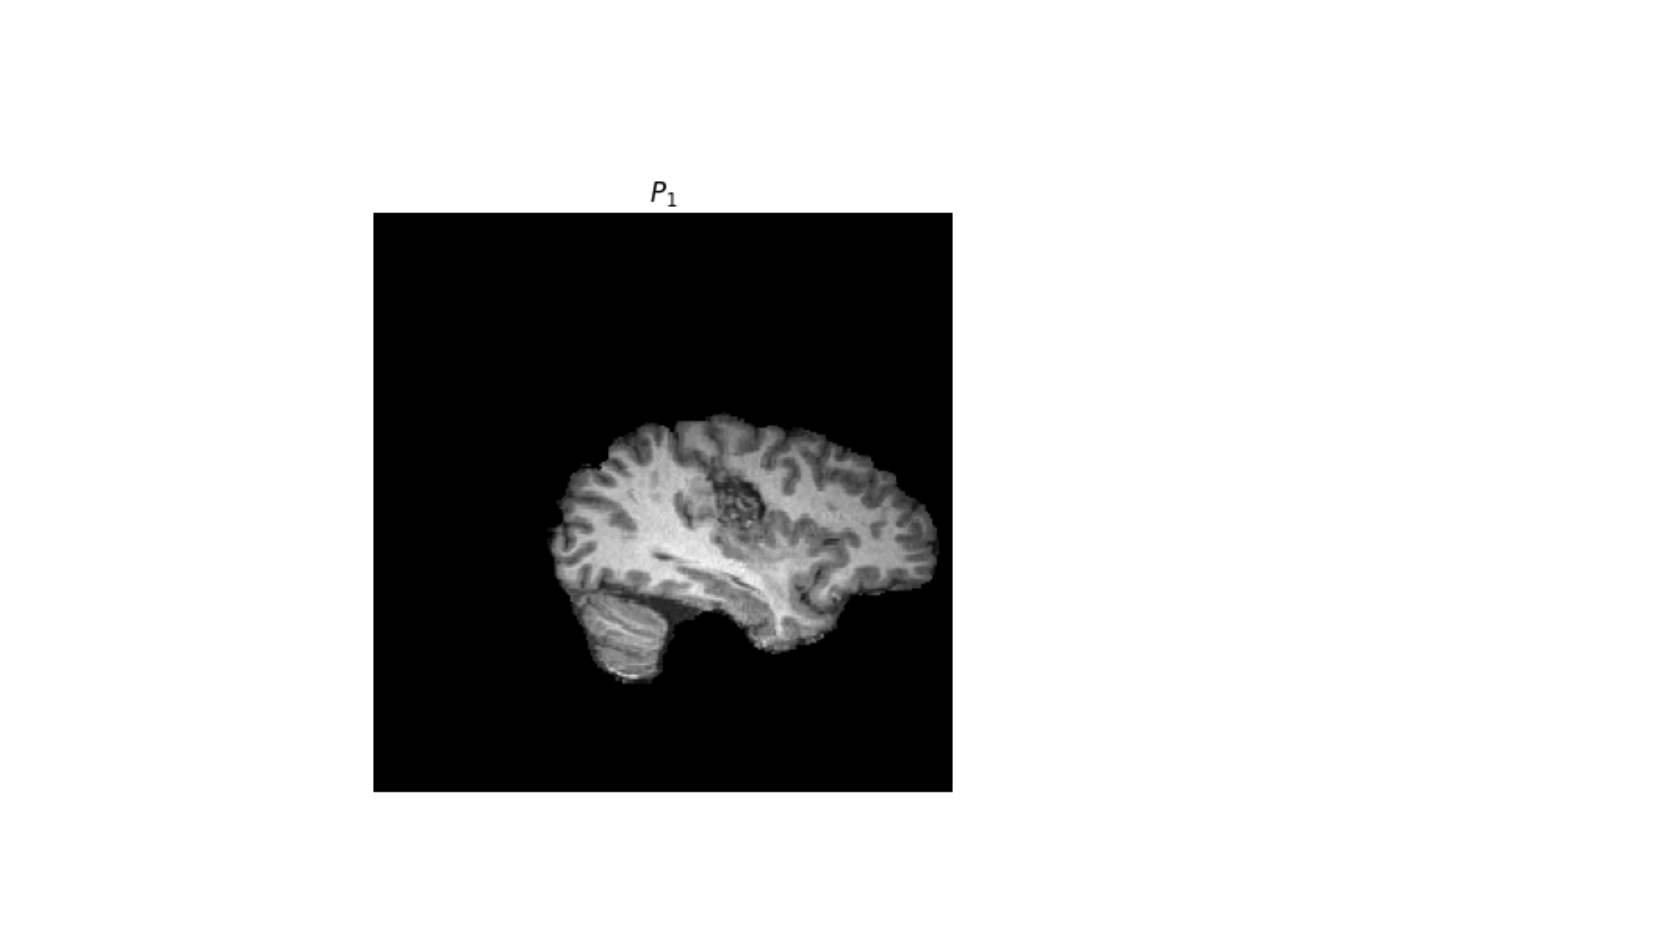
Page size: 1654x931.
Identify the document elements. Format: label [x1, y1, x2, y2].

picture [358, 163, 967, 808]
